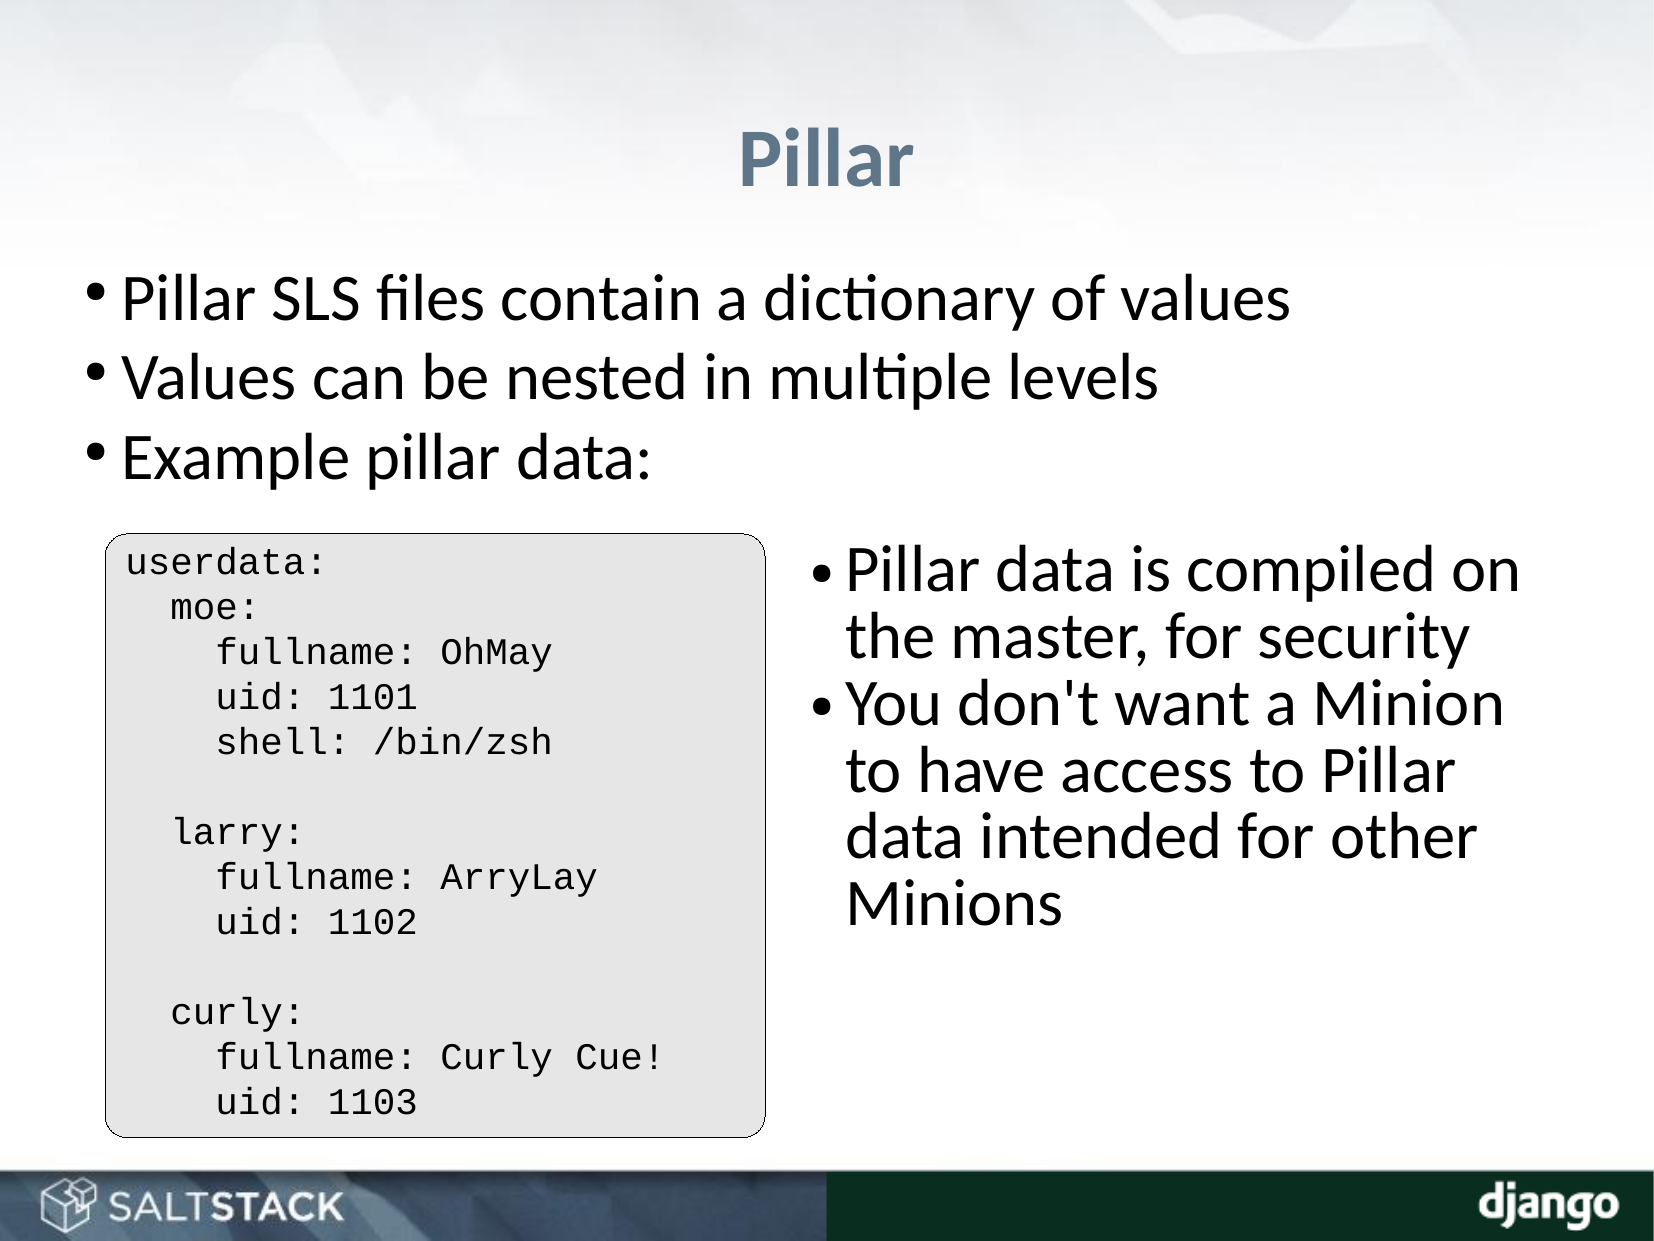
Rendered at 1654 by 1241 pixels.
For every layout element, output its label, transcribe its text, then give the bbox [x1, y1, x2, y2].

text_box Pillar [82, 49, 1571, 245]
text_box Pillar SLS files contain a dictionary of values Values can be nested in multiple levels Example pillar data: [69, 245, 1585, 1125]
picture [0, 0, 1654, 1241]
text_box userdata: moe: fullname: OhMay uid: 1101 shell: /bin/zsh larry: fullname: ArryLay uid: 1102 curly: fullname: Curly Cue! uid: 1103 [110, 499, 765, 1139]
text_box [105, 542, 110, 1130]
text_box Pillar data is compiled on the master, for security You don't want a Minion to have access to Pillar data intended for other Minions [795, 534, 1591, 1039]
